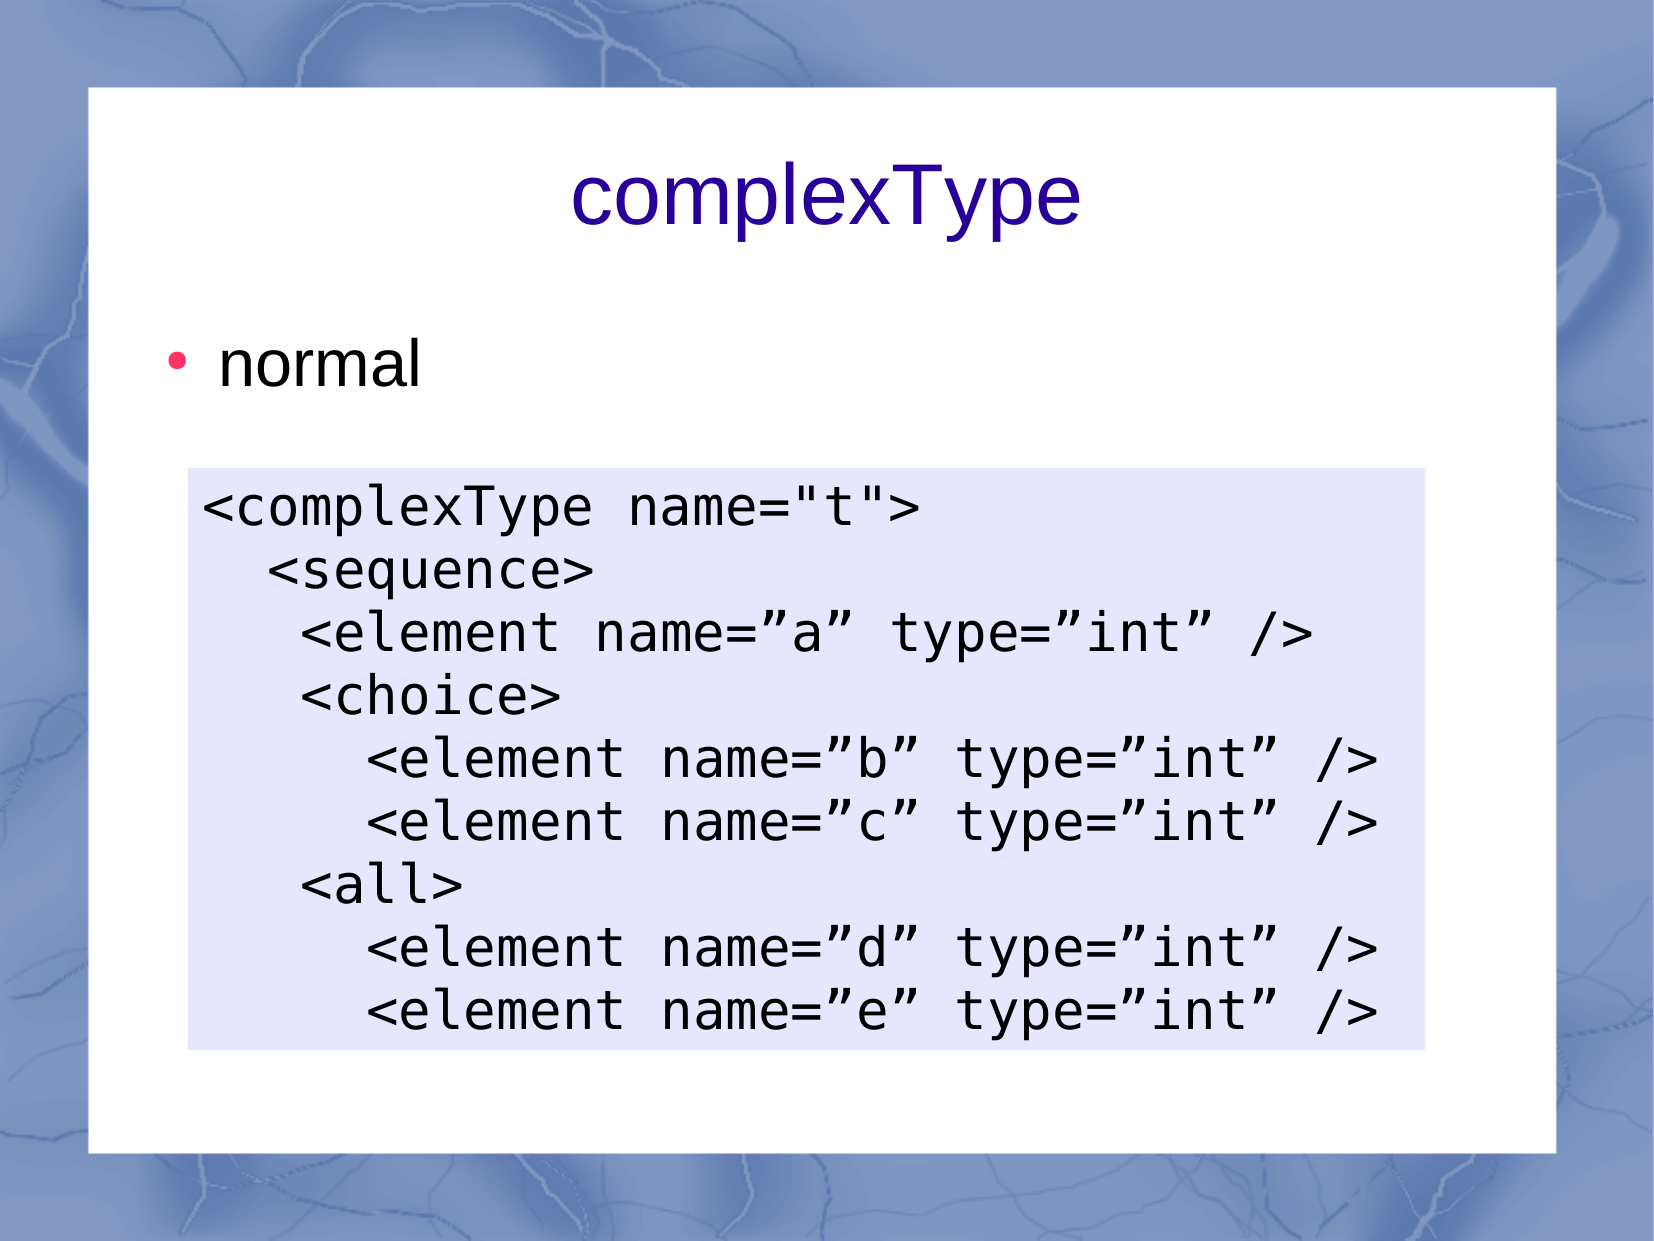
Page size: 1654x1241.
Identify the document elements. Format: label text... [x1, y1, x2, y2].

text_box <complexType name="t"> <sequence> <element name=”a” type=”int” /> <choice> <element name=”b” type=”int” /> <element name=”c” type=”int” /> <all> <element name=”d” type=”int” /> <element name=”e” type=”int” /> [187, 468, 1426, 1051]
title complexType [118, 90, 1536, 298]
list normal [147, 325, 1506, 1232]
picture [0, 0, 1654, 1241]
